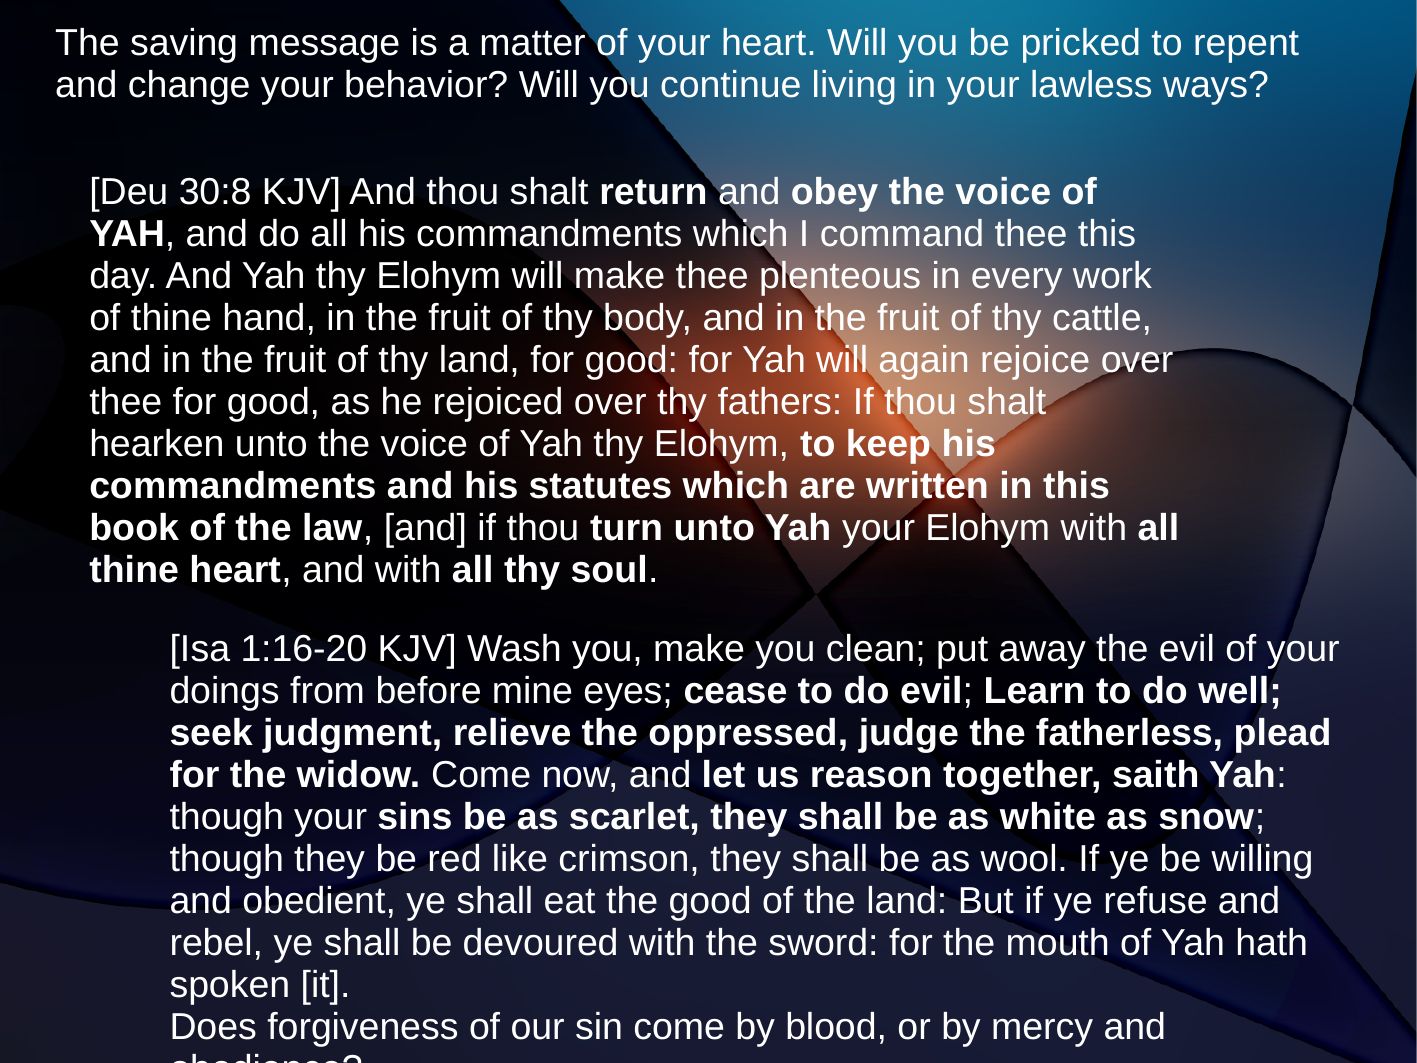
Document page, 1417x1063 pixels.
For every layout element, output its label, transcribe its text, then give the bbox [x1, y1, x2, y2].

picture [0, 0, 1417, 1063]
text_box [Isa 1:16-20 KJV] Wash you, make you clean; put away the evil of your doings from before mine eyes; cease to do evil; Learn to do well; seek judgment, relieve the oppressed, judge the fatherless, plead for the widow. Come now, and let us reason together, saith Yah: though your sins be as scarlet, they shall be as white as snow; though they be red like crimson, they shall be as wool. If ye be willing and obedient, ye shall eat the good of the land: But if ye refuse and rebel, ye shall be devoured with the sword: for the mouth of Yah hath spoken [it]. Does forgiveness of our sin come by blood, or by mercy and obedience? [154, 620, 1380, 933]
picture [346, 1058, 357, 1063]
text_box [Deu 30:8 KJV] And thou shalt return and obey the voice of YAH, and do all his commandments which I command thee this day. And Yah thy Elohym will make thee plenteous in every work of thine hand, in the fruit of thy body, and in the fruit of thy cattle, and in the fruit of thy land, for good: for Yah will again rejoice over thee for good, as he rejoiced over thy fathers: If thou shalt hearken unto the voice of Yah thy Elohym, to keep his commandments and his statutes which are written in this book of the law, [and] if thou turn unto Yah your Elohym with all thine heart, and with all thy soul. [74, 162, 1198, 490]
text_box The saving message is a matter of your heart. Will you be pricked to repent and change your behavior? Will you continue living in your lawless ways? [40, 14, 1368, 116]
